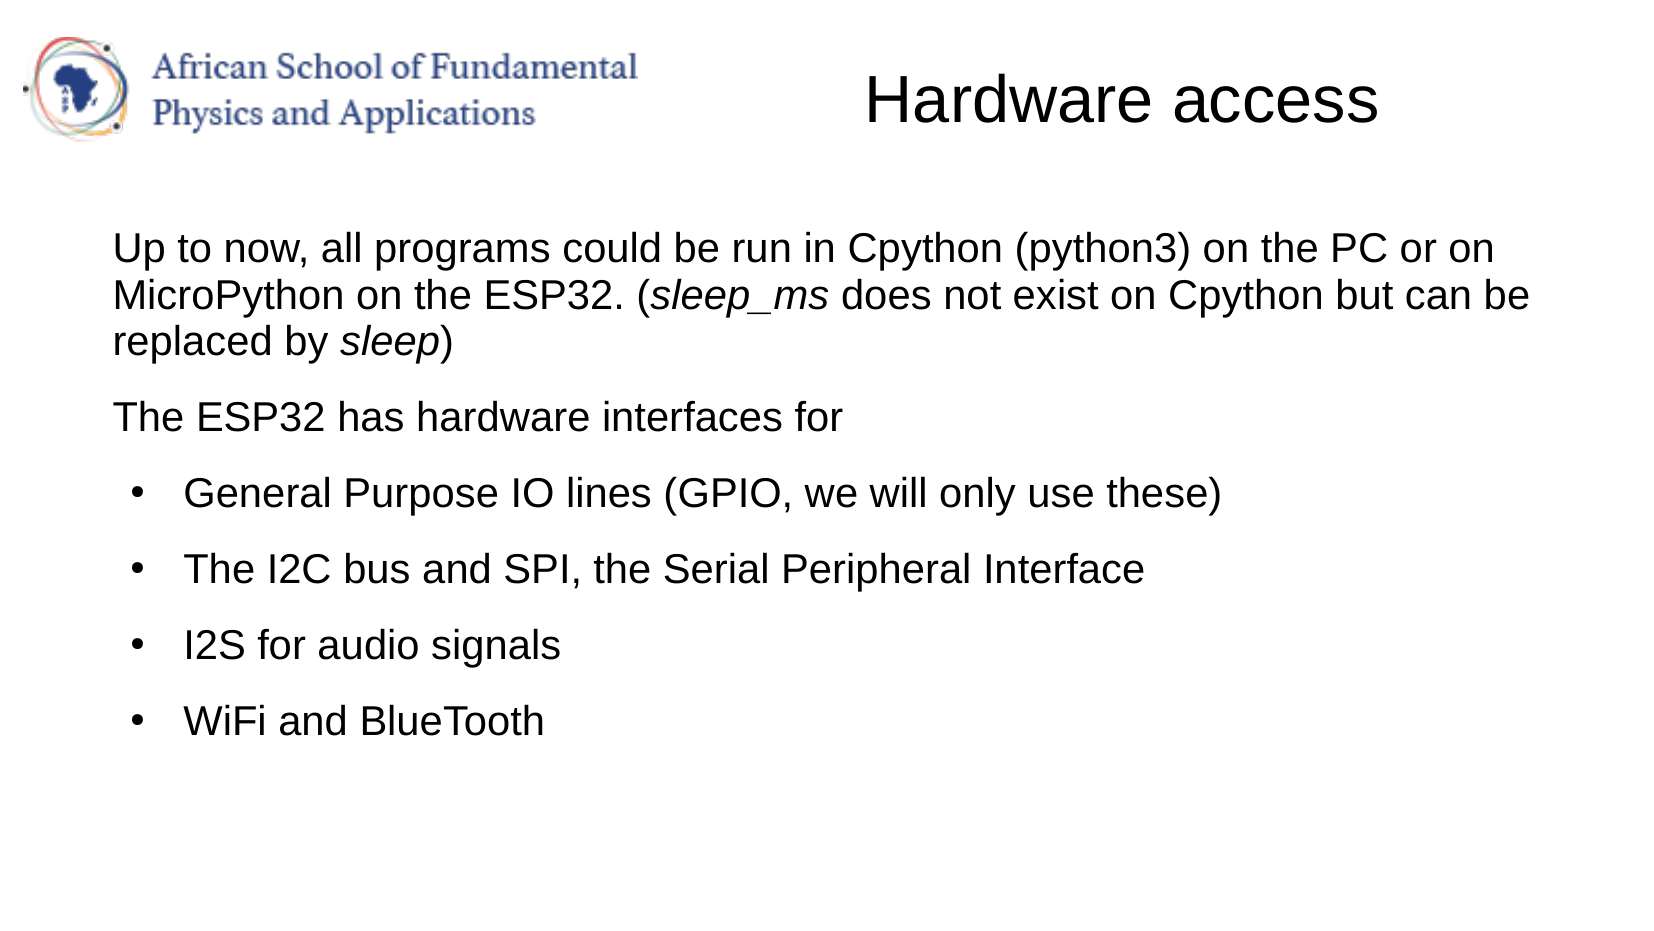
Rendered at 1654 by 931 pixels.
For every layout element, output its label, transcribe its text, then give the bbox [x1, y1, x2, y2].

title Hardware access [635, 21, 1610, 177]
picture [23, 37, 635, 142]
list Up to now, all programs could be run in Cpython (python3) on the PC or on MicroPython on the ESP32. (sleep_ms does not exist on Cpython but can be replaced by sleep) The ESP32 has hardware interfaces for General Purpose IO lines (GPIO, we will only use these) The I2C bus and SPI, the Serial Peripheral Interface I2S for audio signals WiFi and BlueTooth [112, 225, 1601, 765]
